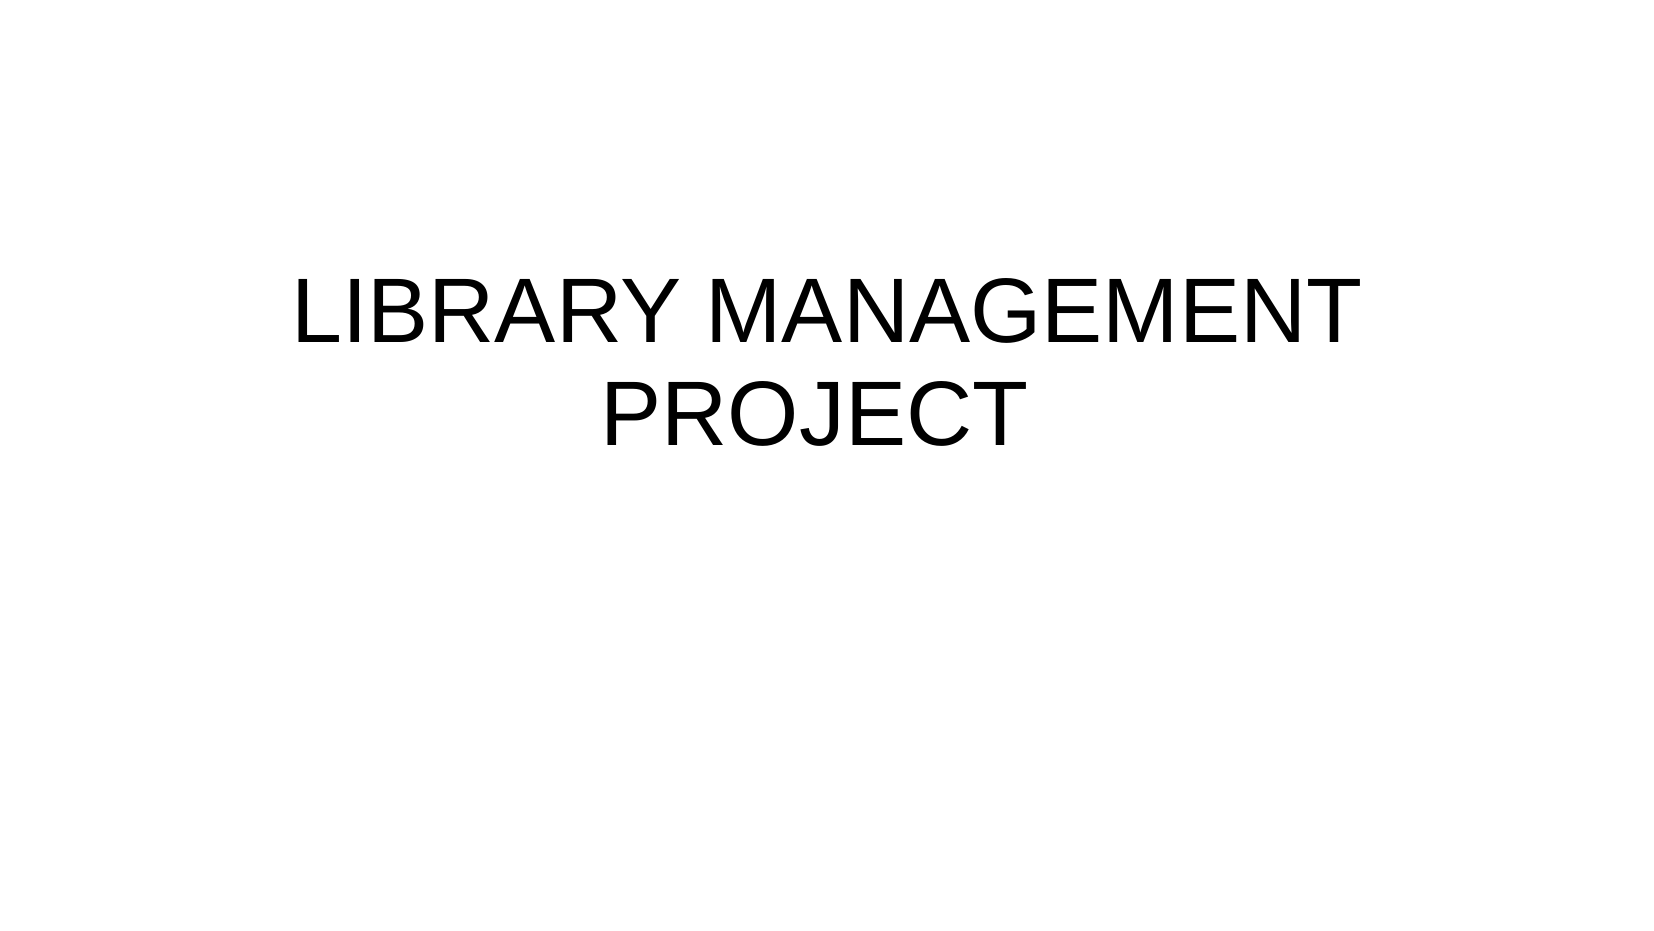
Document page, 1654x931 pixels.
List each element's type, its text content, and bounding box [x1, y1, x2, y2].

title LIBRARY MANAGEMENT PROJECT [82, 259, 1571, 465]
